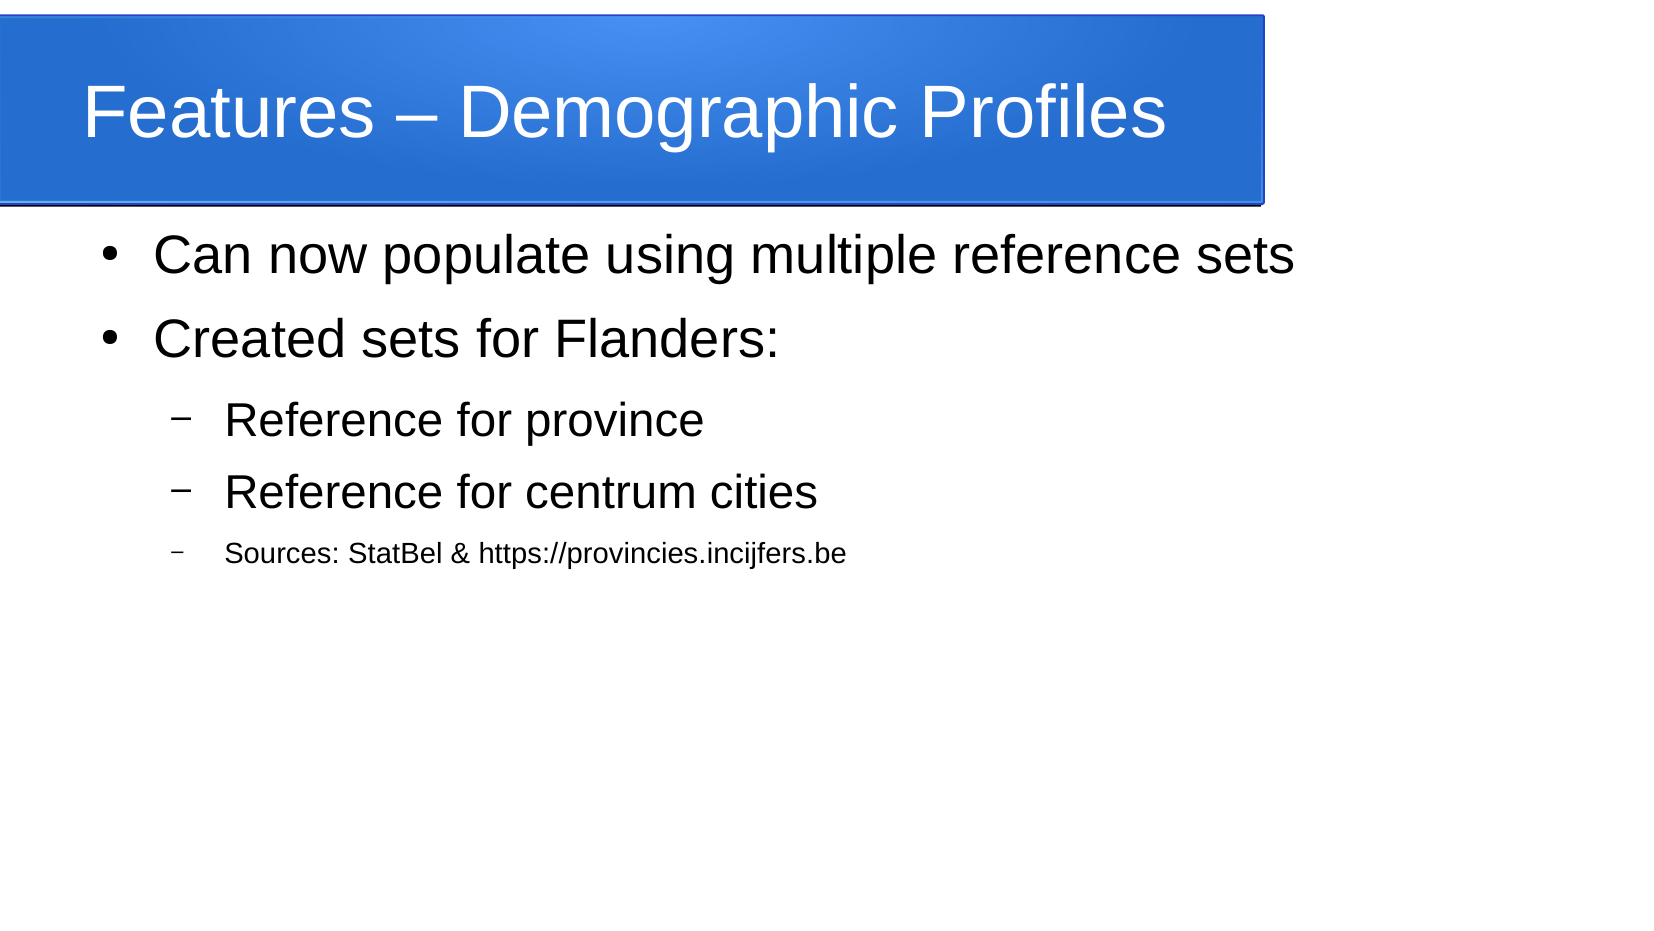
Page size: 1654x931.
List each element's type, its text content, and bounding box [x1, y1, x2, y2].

title Features – Demographic Profiles [82, 35, 1235, 189]
list Can now populate using multiple reference sets Created sets for Flanders: Reference for province Reference for centrum cities Sources: StatBel & https://provincies.incijfers.be [82, 224, 1571, 764]
